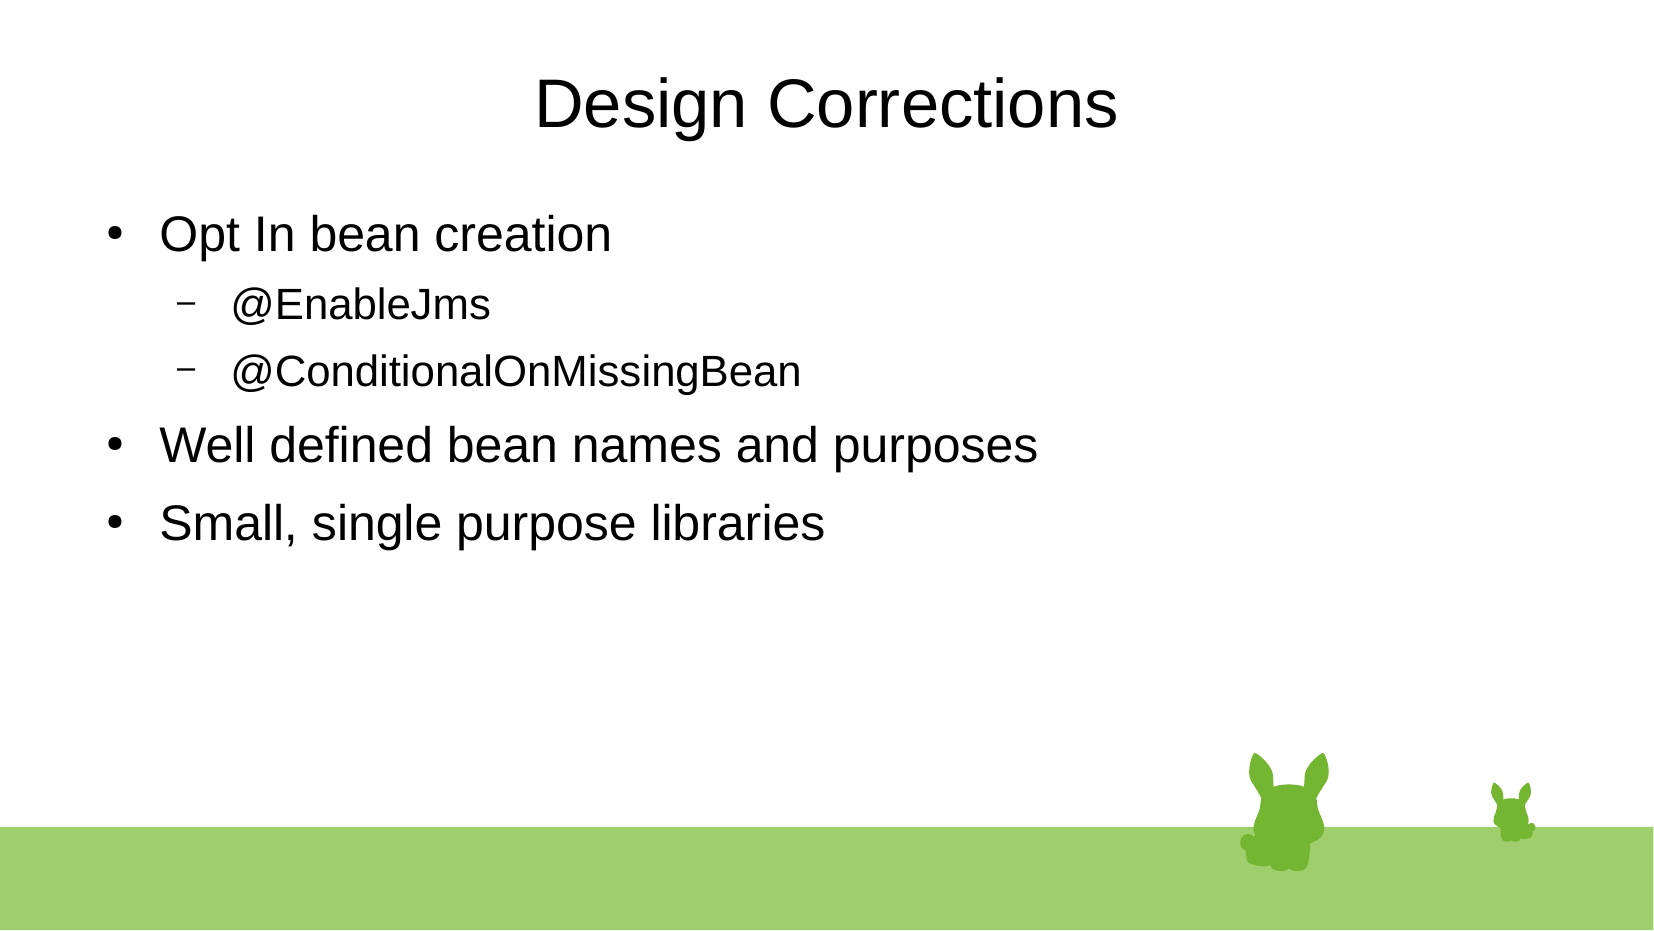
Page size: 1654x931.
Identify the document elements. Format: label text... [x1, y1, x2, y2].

title Design Corrections [88, 29, 1565, 178]
list Opt In bean creation @EnableJms @ConditionalOnMissingBean Well defined bean names and purposes Small, single purpose libraries [88, 206, 1565, 739]
